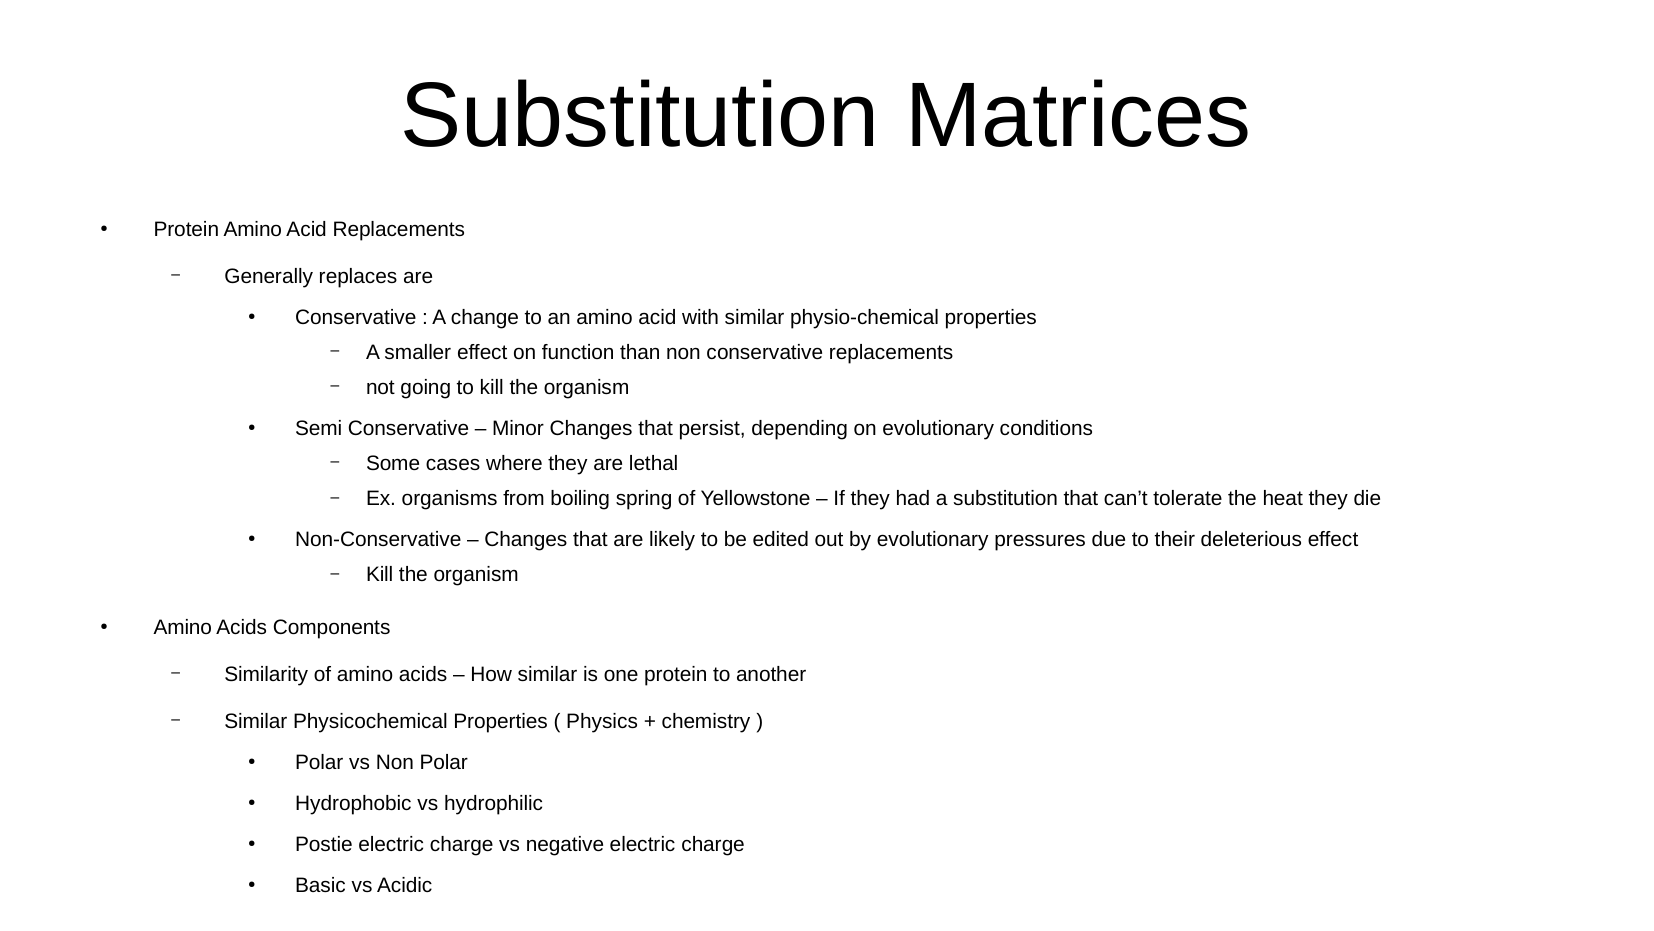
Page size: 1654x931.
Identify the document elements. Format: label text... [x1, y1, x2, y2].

list Protein Amino Acid Replacements Generally replaces are Conservative : A change to an amino acid with similar physio-chemical properties A smaller effect on function than non conservative replacements not going to kill the organism Semi Conservative – Minor Changes that persist, depending on evolutionary conditions Some cases where they are lethal Ex. organisms from boiling spring of Yellowstone – If they had a substitution that can’t tolerate the heat they die Non-Conservative – Changes that are likely to be edited out by evolutionary pressures due to their deleterious effect Kill the organism Amino Acids Components Similarity of amino acids – How similar is one protein to another Similar Physicochemical Properties ( Physics + chemistry ) Polar vs Non Polar Hydrophobic vs hydrophilic Postie electric charge vs negative electric charge Basic vs Acidic [82, 217, 1621, 901]
title Substitution Matrices [82, 37, 1571, 193]
